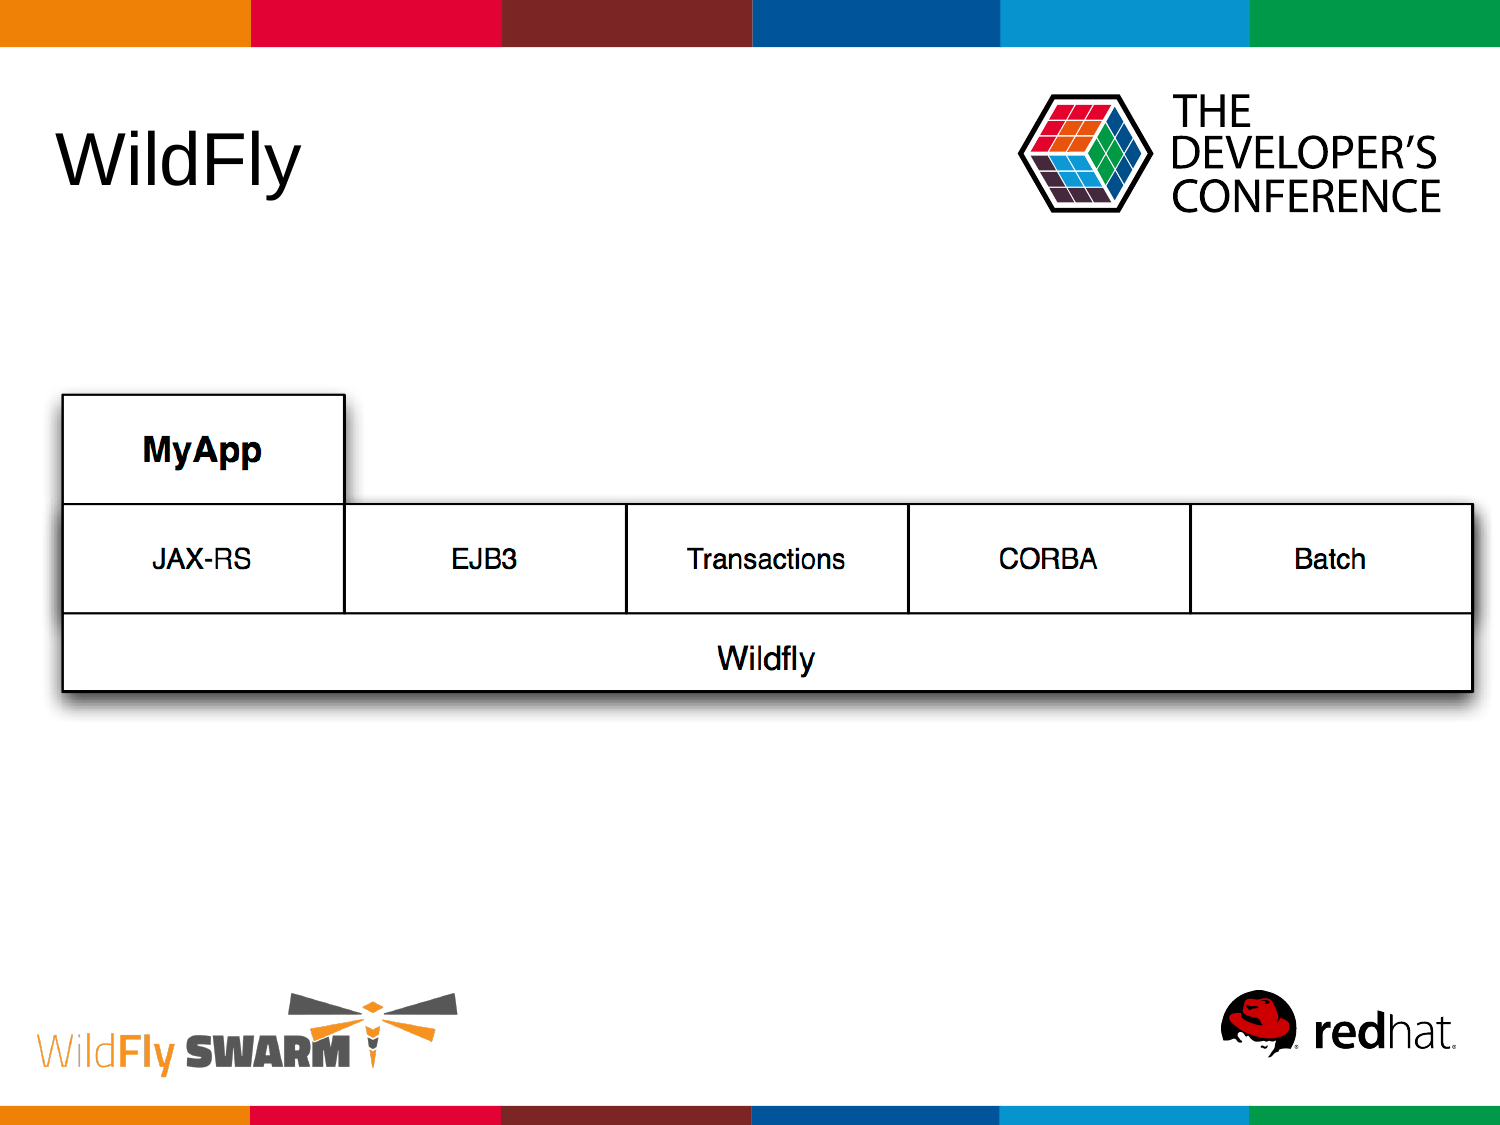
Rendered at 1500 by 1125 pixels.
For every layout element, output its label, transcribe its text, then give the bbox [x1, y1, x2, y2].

title WildFly [41, 79, 975, 232]
picture [30, 374, 1500, 732]
picture [28, 974, 466, 1095]
picture [1221, 990, 1456, 1066]
